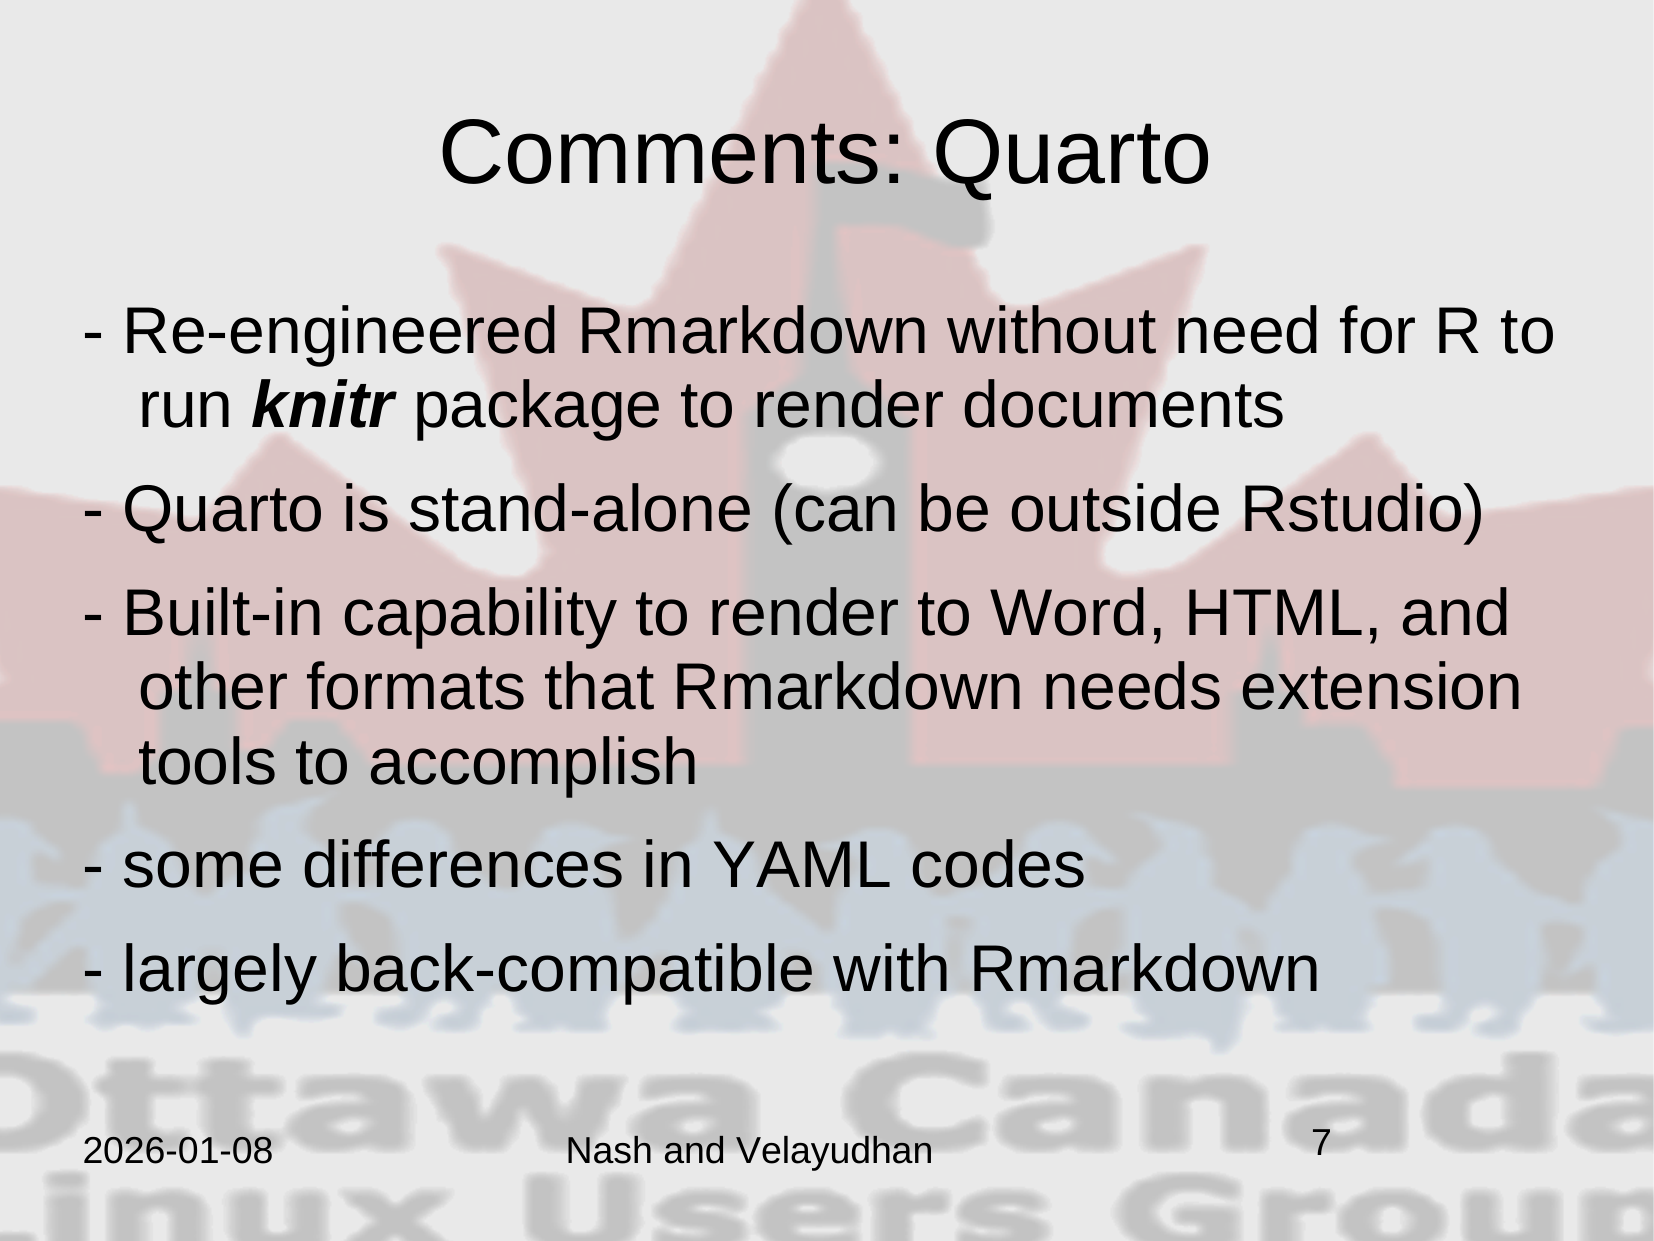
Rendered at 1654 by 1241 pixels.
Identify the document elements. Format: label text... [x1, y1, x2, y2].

title Comments: Quarto [82, 49, 1570, 256]
list - Re-engineered Rmarkdown without need for R to run knitr package to render documents - Quarto is stand-alone (can be outside Rstudio) - Built-in capability to render to Word, HTML, and other formats that Rmarkdown needs extension tools to accomplish - some differences in YAML codes - largely back-compatible with Rmarkdown [82, 290, 1570, 1009]
picture [0, 0, 1654, 1241]
